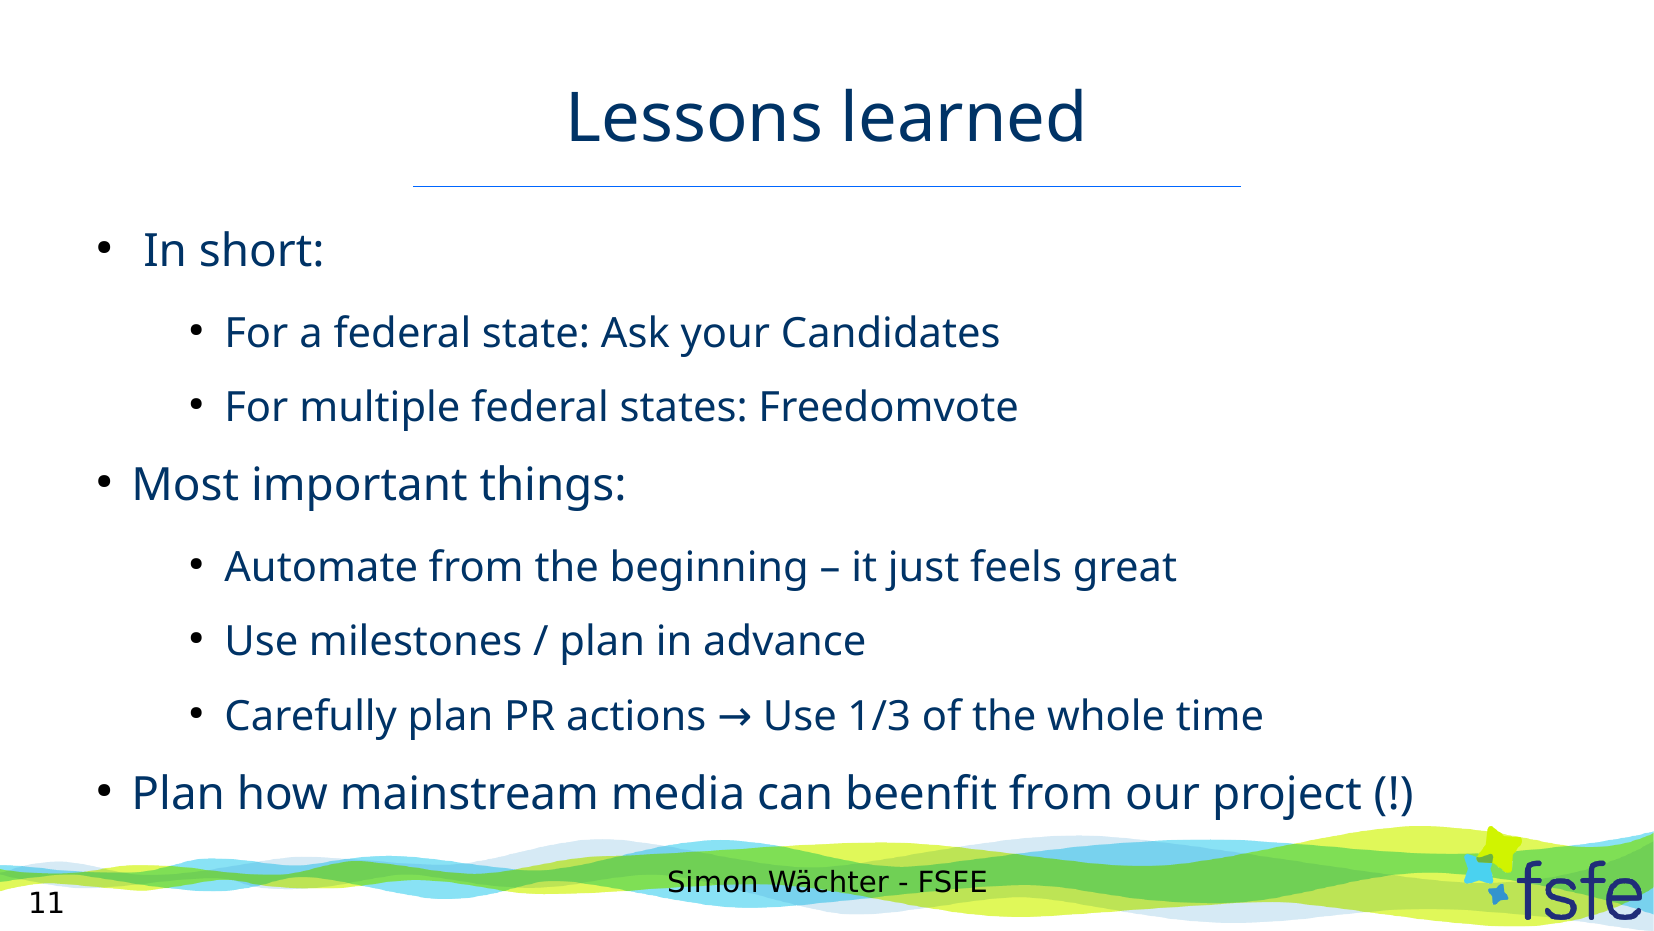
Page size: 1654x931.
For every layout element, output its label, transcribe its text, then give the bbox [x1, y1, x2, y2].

picture [0, 826, 1654, 931]
list In short: For a federal state: Ask your Candidates For multiple federal states: Freedomvote Most important things: Automate from the beginning – it just feels great Use milestones / plan in advance Carefully plan PR actions → Use 1/3 of the whole time Plan how mainstream media can beenfit from our project (!) [82, 217, 1571, 758]
title Lessons learned [82, 37, 1571, 193]
